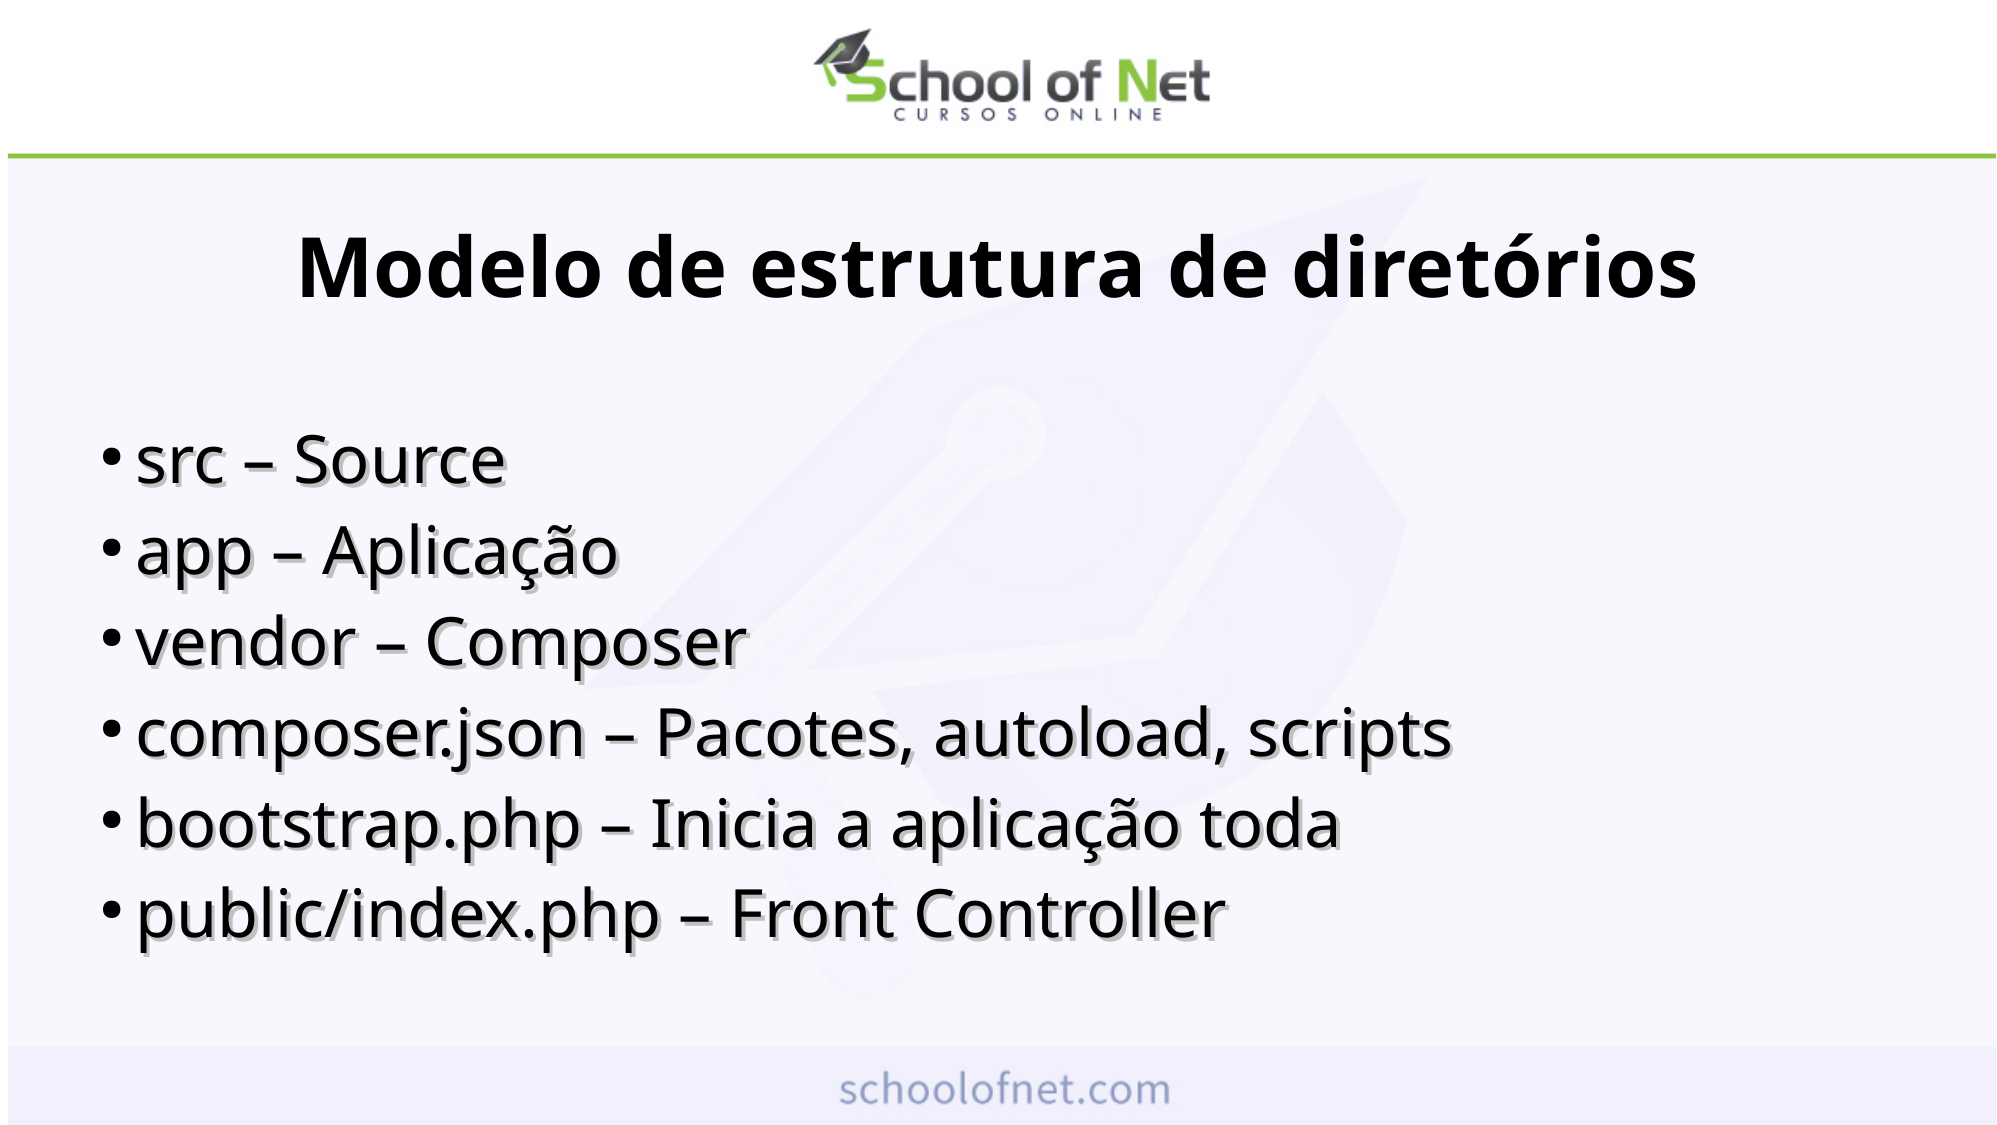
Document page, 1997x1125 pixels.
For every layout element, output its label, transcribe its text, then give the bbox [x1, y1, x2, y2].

title Modelo de estrutura de diretórios [99, 171, 1897, 342]
picture [7, 5, 1997, 1125]
subtitle src – Source app – Aplicação vendor – Composer composer.json – Pacotes, autoload, scripts bootstrap.php – Inicia a aplicação toda public/index.php – Front Controller [99, 342, 1897, 1028]
